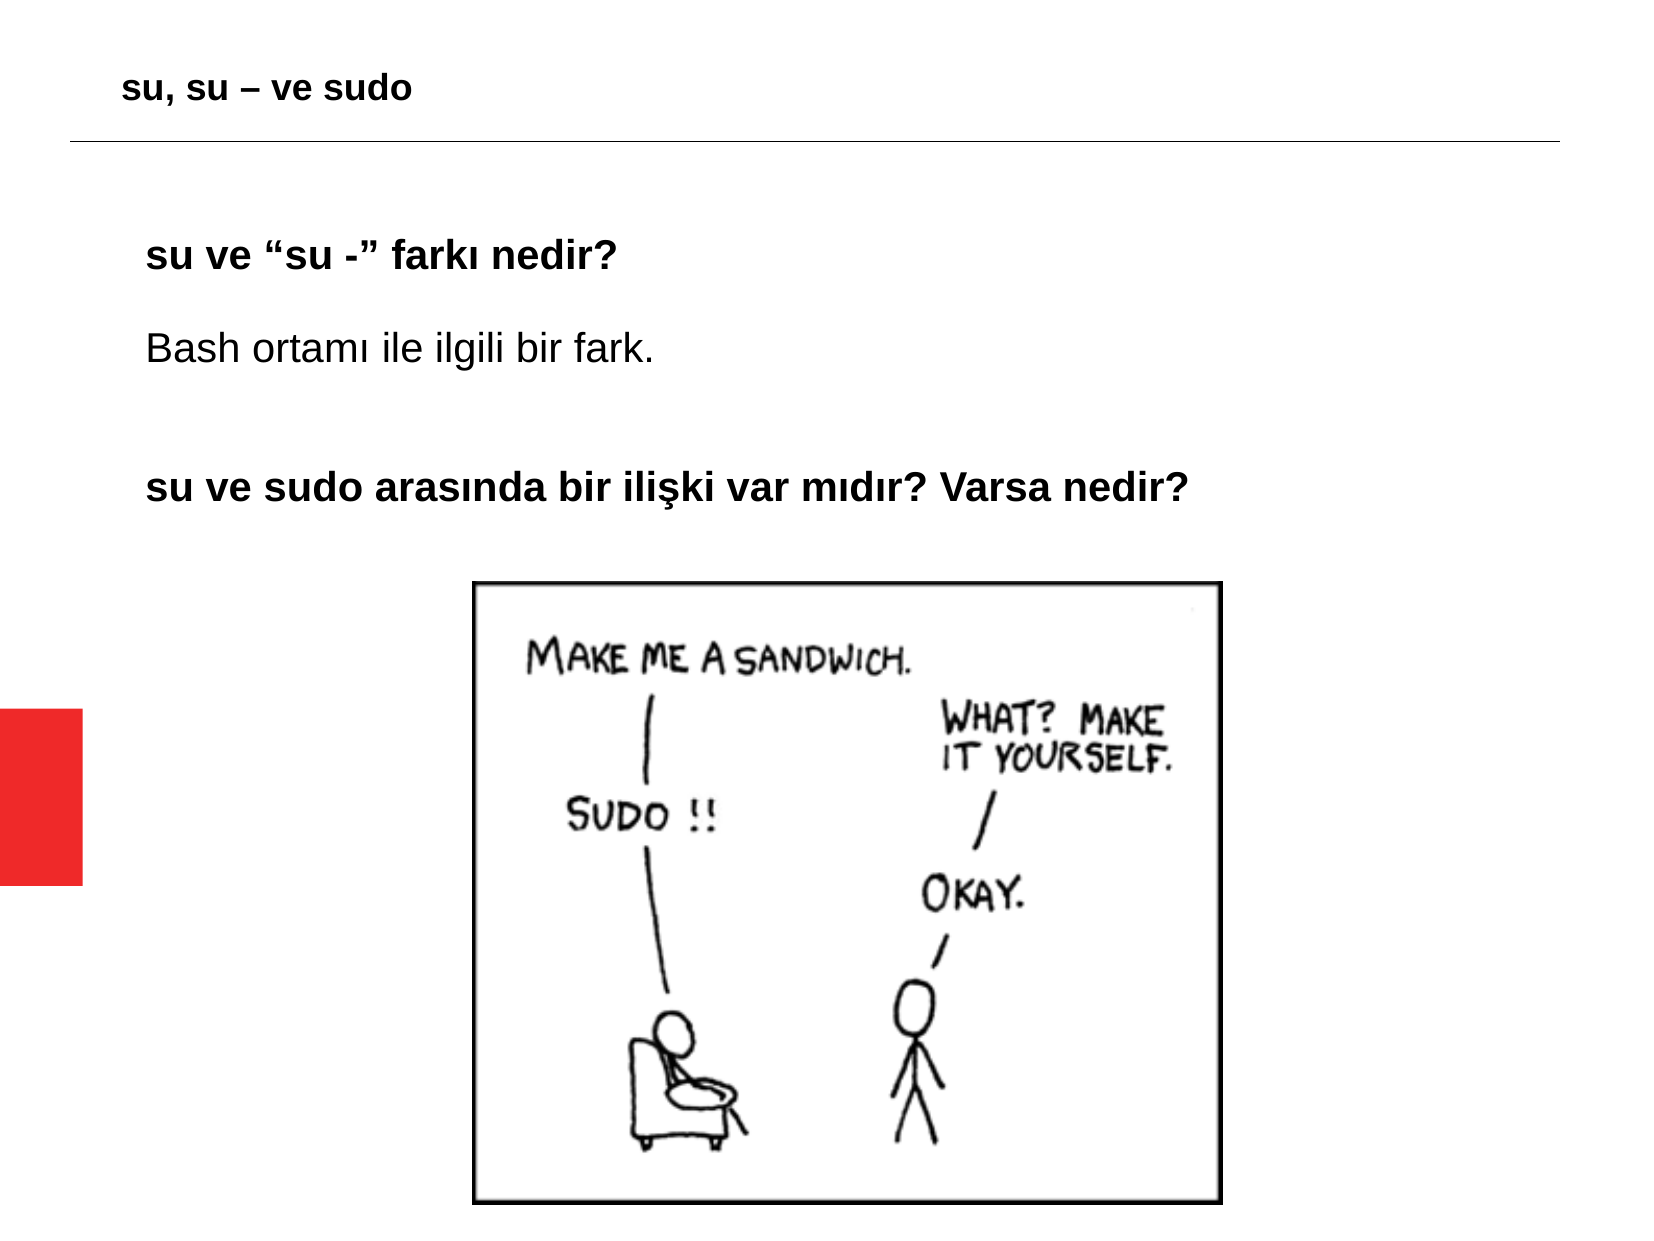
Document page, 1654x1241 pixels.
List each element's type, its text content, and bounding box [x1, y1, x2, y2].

picture [472, 581, 1223, 1205]
text_box su, su – ve sudo [106, 59, 1536, 116]
text_box su ve “su -” farkı nedir? Bash ortamı ile ilgili bir fark. su ve sudo arasında bir ilişki var mıdır? Varsa nedir? [130, 224, 1512, 612]
